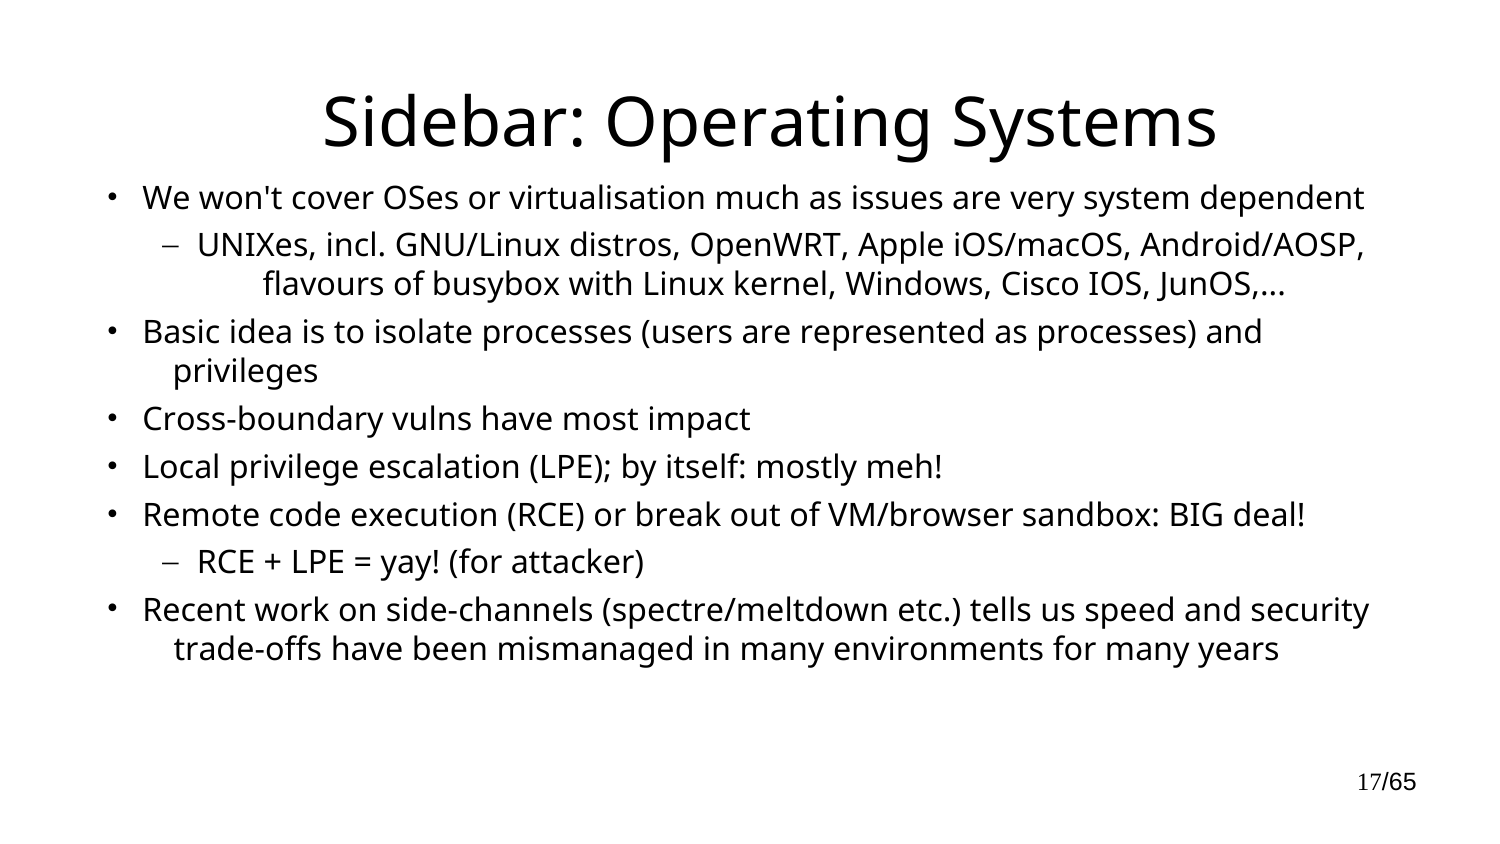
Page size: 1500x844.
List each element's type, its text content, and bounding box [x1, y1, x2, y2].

title Sidebar: Operating Systems [112, 33, 1430, 204]
list We won't cover OSes or virtualisation much as issues are very system dependent UNIXes, incl. GNU/Linux distros, OpenWRT, Apple iOS/macOS, Android/AOSP, flavours of busybox with Linux kernel, Windows, Cisco IOS, JunOS,... Basic idea is to isolate processes (users are represented as processes) and privileges Cross-boundary vulns have most impact Local privilege escalation (LPE); by itself: mostly meh! Remote code execution (RCE) or break out of VM/browser sandbox: BIG deal! RCE + LPE = yay! (for attacker) Recent work on side-channels (spectre/meltdown etc.) tells us speed and security trade-offs have been mismanaged in many environments for many years [106, 177, 1382, 771]
